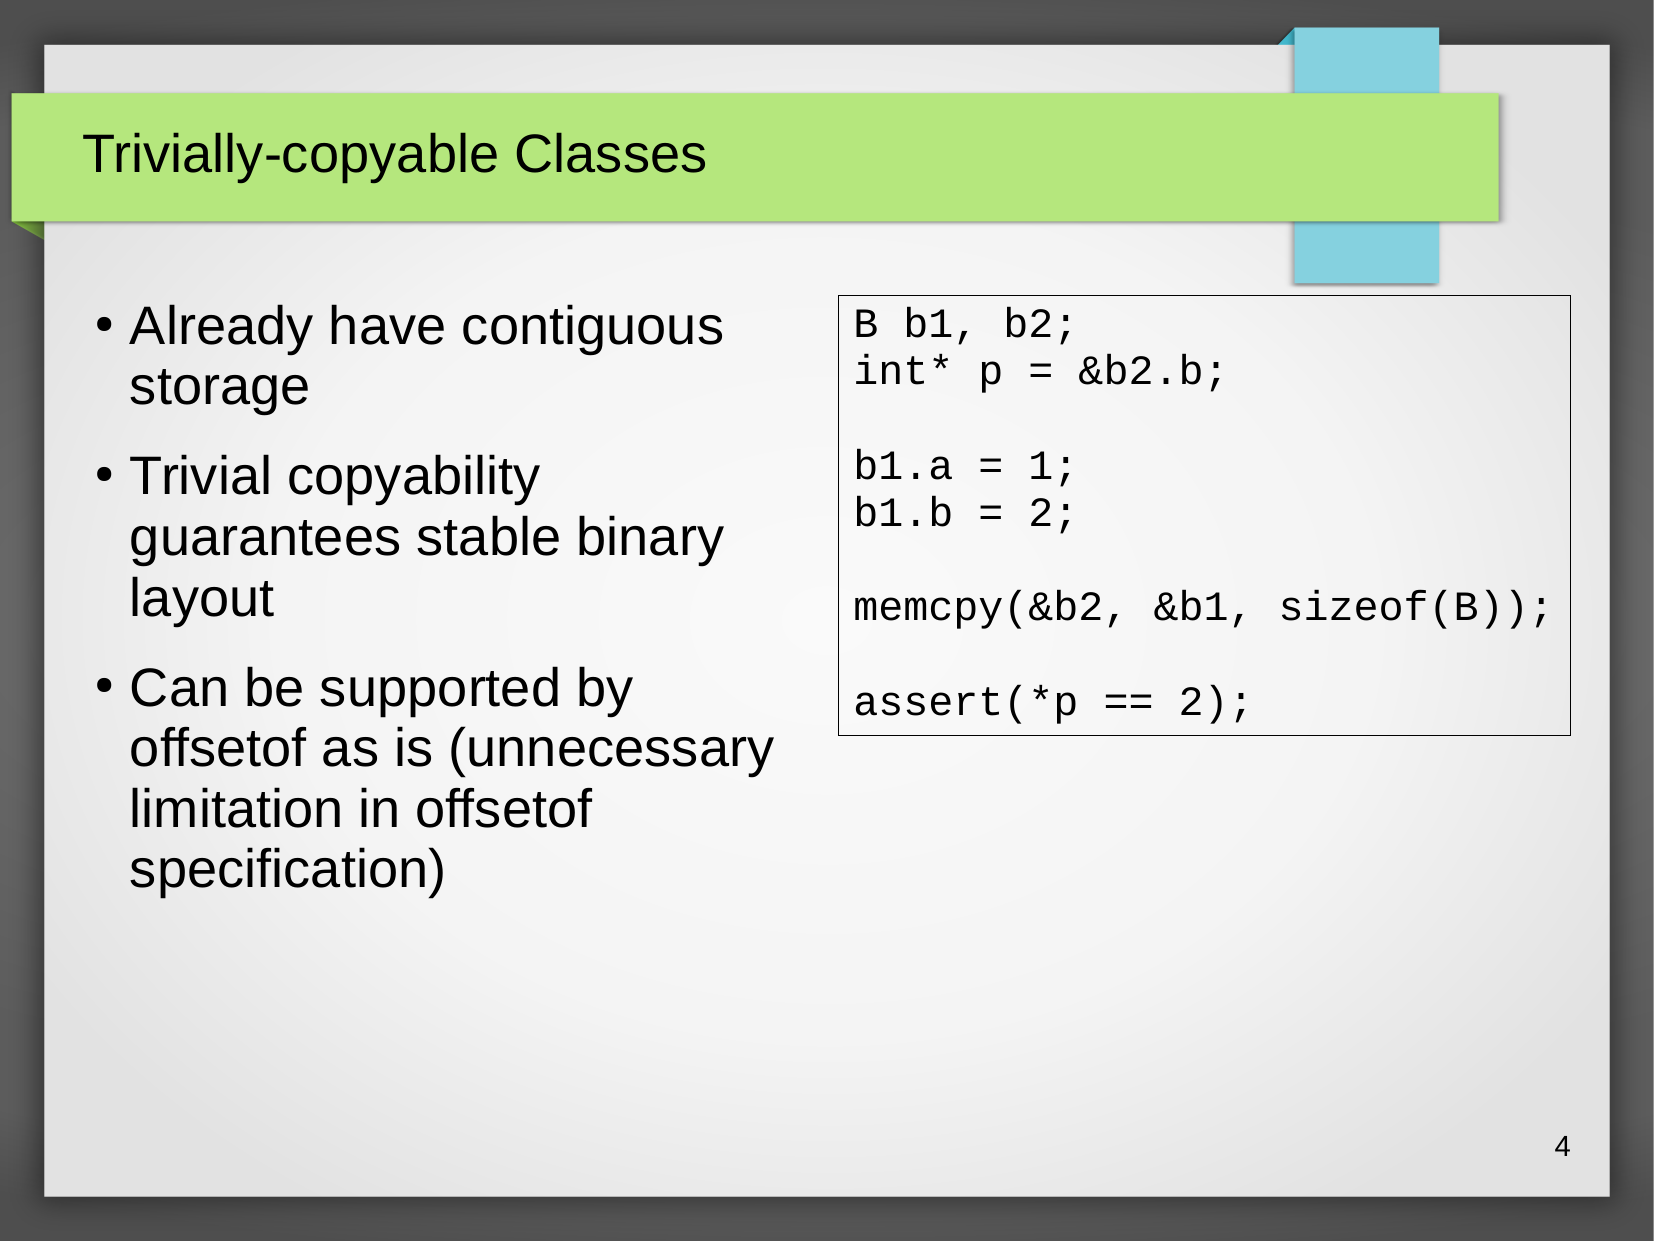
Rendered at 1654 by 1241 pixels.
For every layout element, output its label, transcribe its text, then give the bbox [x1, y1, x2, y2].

text_box B b1, b2; int* p = &b2.b; b1.a = 1; b1.b = 2; memcpy(&b2, &b1, sizeof(B)); assert(*p == 2); [838, 295, 1571, 736]
picture [0, 0, 1654, 1241]
title Trivially-copyable Classes [82, 94, 1264, 213]
list Already have contiguous storage Trivial copyability guarantees stable binary layout Can be supported by offsetof as is (unnecessary limitation in offsetof specification) [94, 295, 809, 1015]
